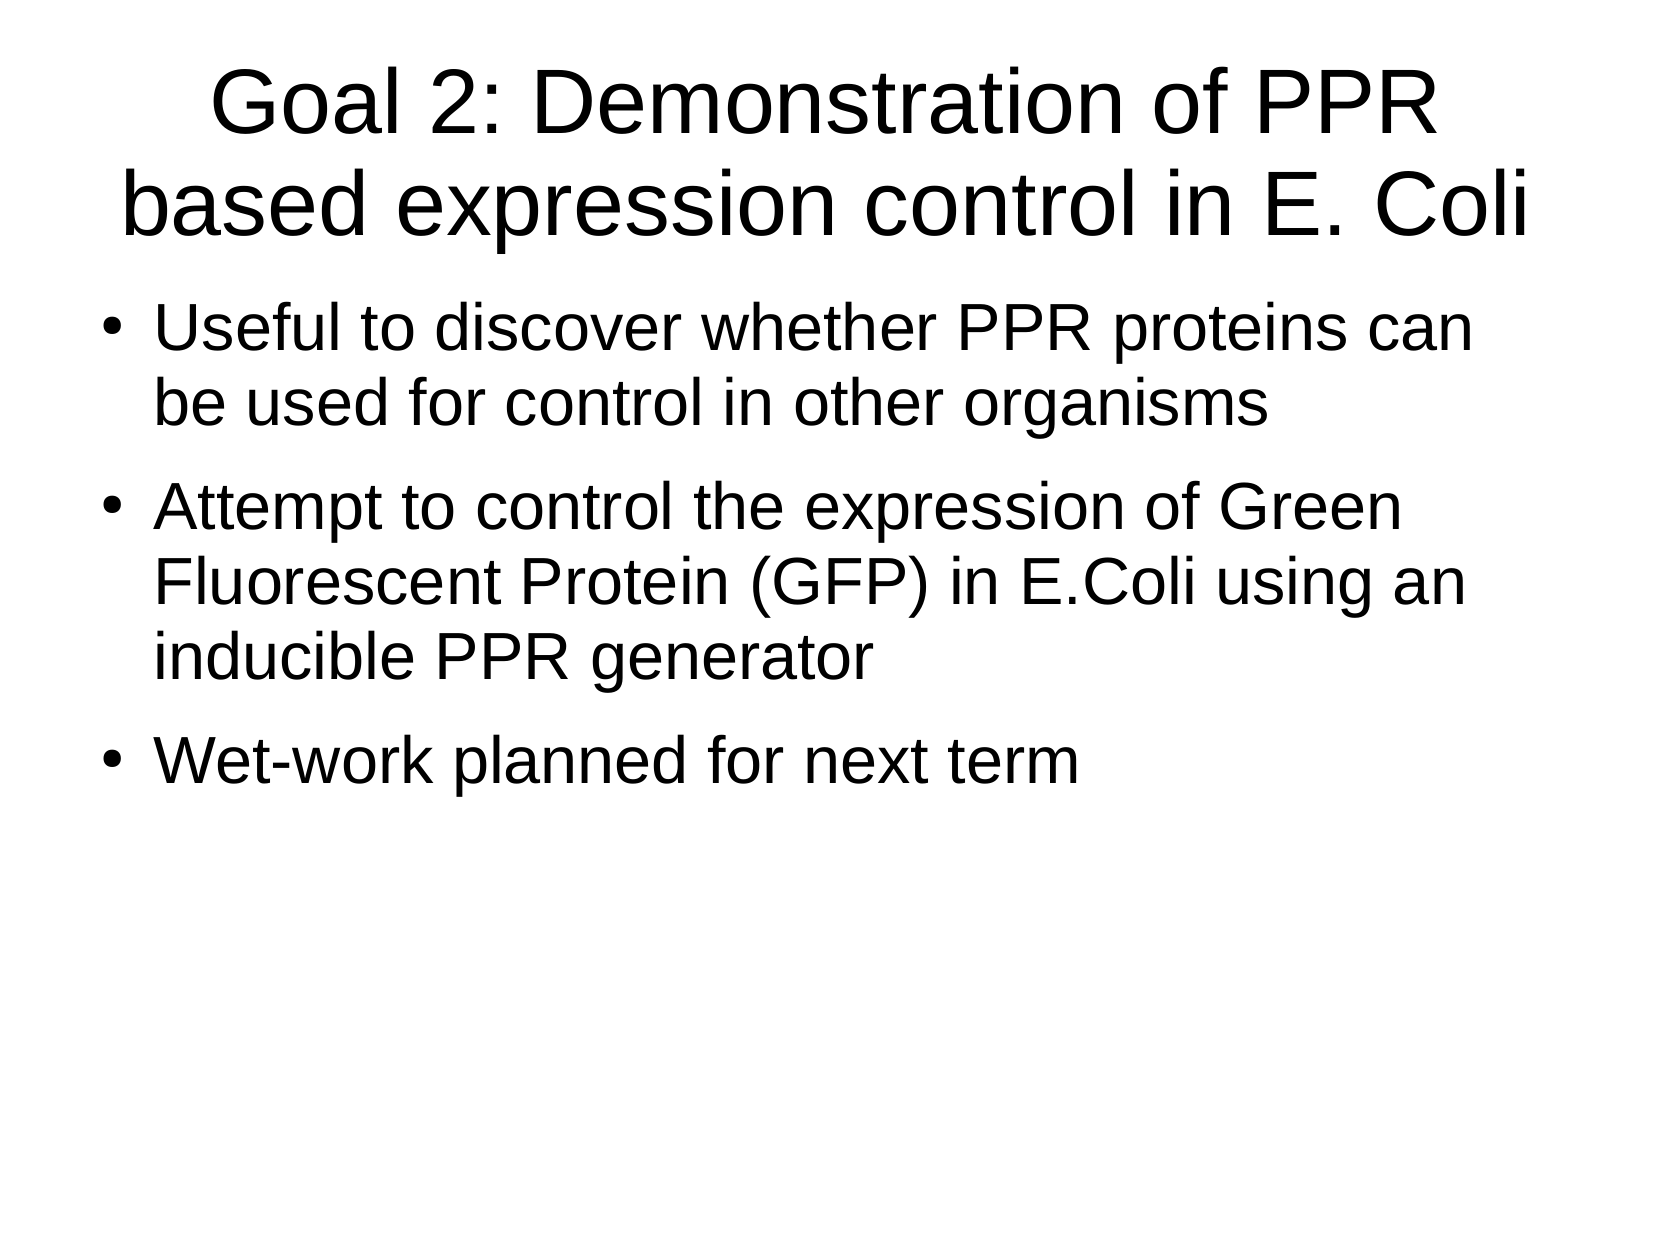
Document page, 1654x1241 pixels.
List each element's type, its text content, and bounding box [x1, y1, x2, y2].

list Useful to discover whether PPR proteins can be used for control in other organisms Attempt to control the expression of Green Fluorescent Protein (GFP) in E.Coli using an inducible PPR generator Wet-work planned for next term [82, 290, 1538, 1010]
title Goal 2: Demonstration of PPR based expression control in E. Coli [82, 49, 1571, 257]
